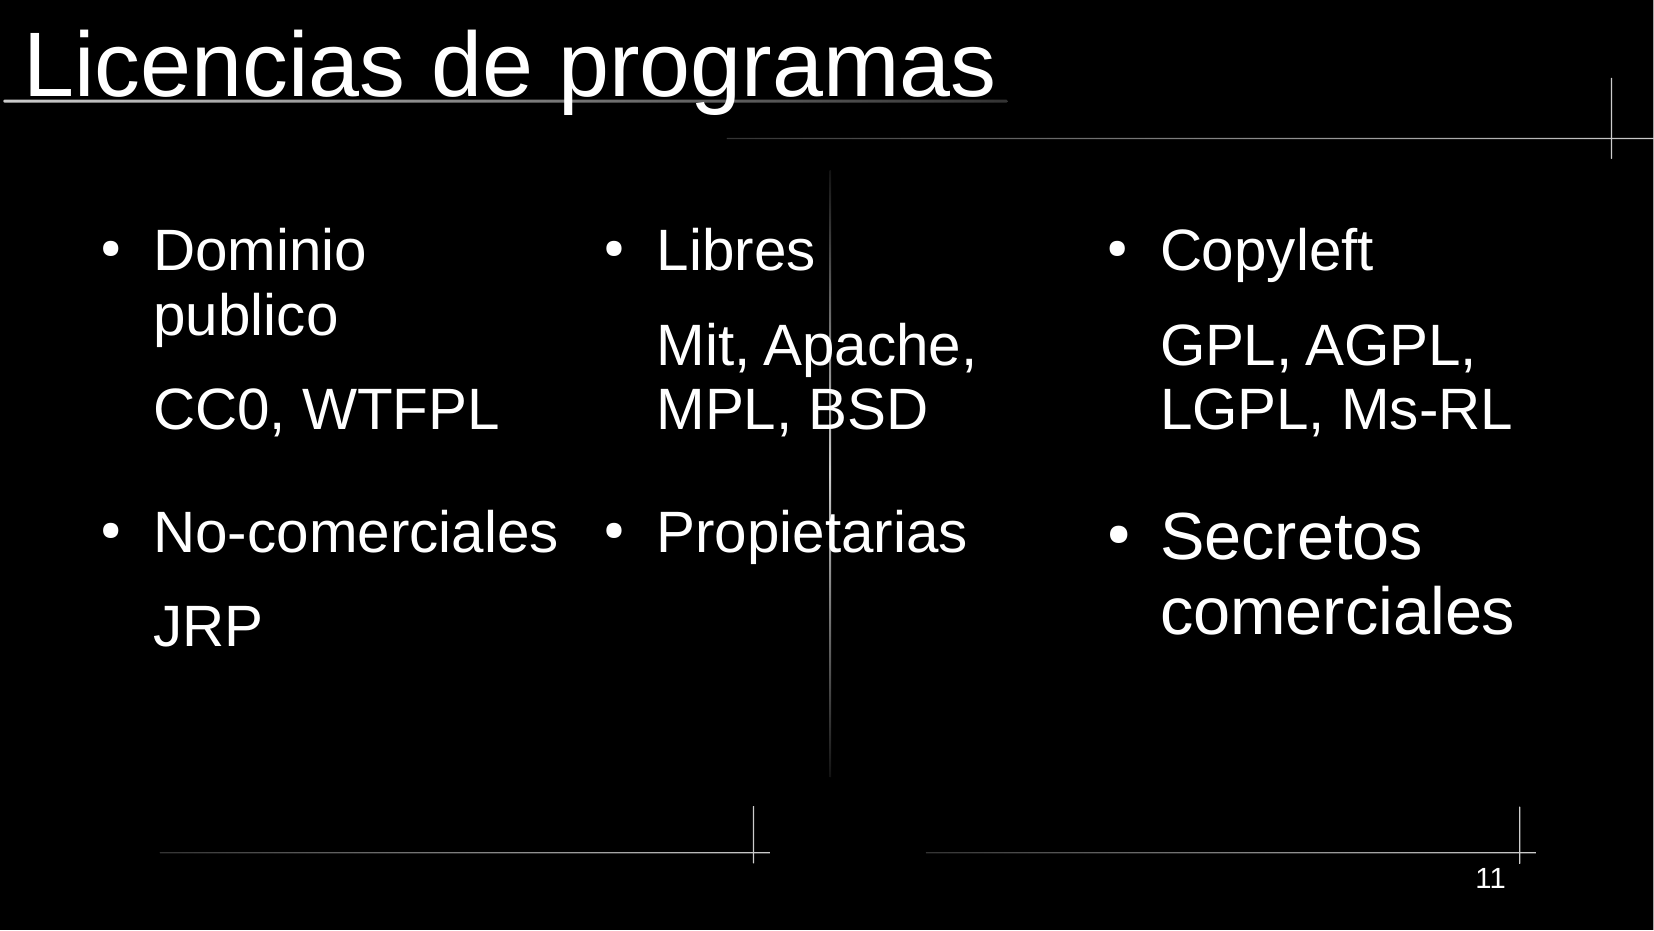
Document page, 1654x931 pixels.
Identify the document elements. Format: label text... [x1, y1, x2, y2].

list Propietarias [585, 499, 1066, 757]
list Dominio publico CC0, WTFPL [82, 217, 562, 475]
list No-comerciales JRP [82, 499, 585, 757]
list Libres Mit, Apache, MPL, BSD [585, 217, 1066, 475]
title Licencias de programas [23, 11, 1589, 119]
list Copyleft GPL, AGPL, LGPL, Ms-RL [1089, 217, 1569, 475]
list Secretos comerciales [1089, 499, 1569, 757]
